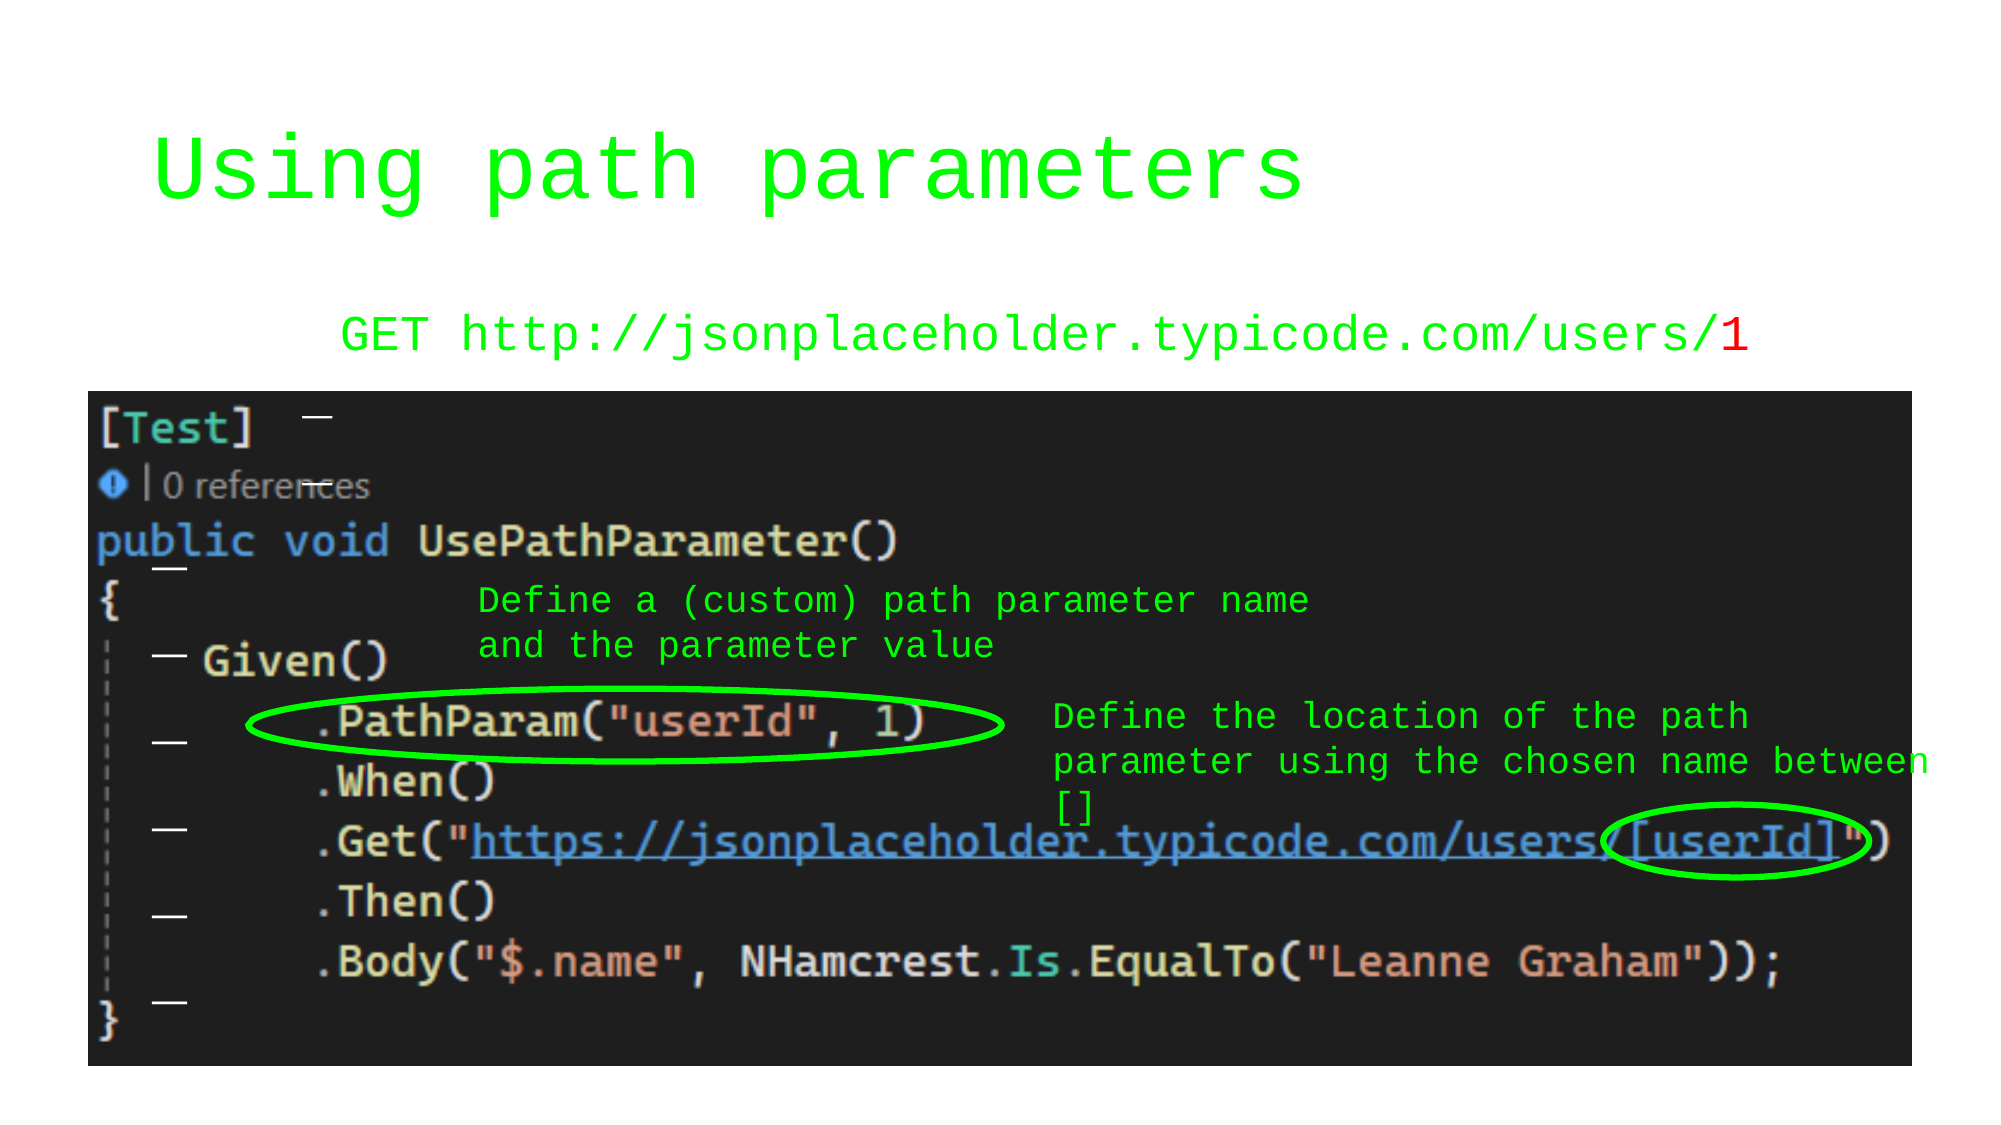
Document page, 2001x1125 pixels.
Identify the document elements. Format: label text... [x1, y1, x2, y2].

text_box Define the location of the path parameter using the chosen name between [] [1037, 684, 1987, 791]
text_box Define a (custom) path parameter name and the parameter value [462, 566, 1376, 673]
picture [88, 391, 1912, 1066]
title Using path parameters [137, 59, 1938, 278]
list GET http://jsonplaceholder.typicode.com/users/1 [137, 299, 1980, 1014]
